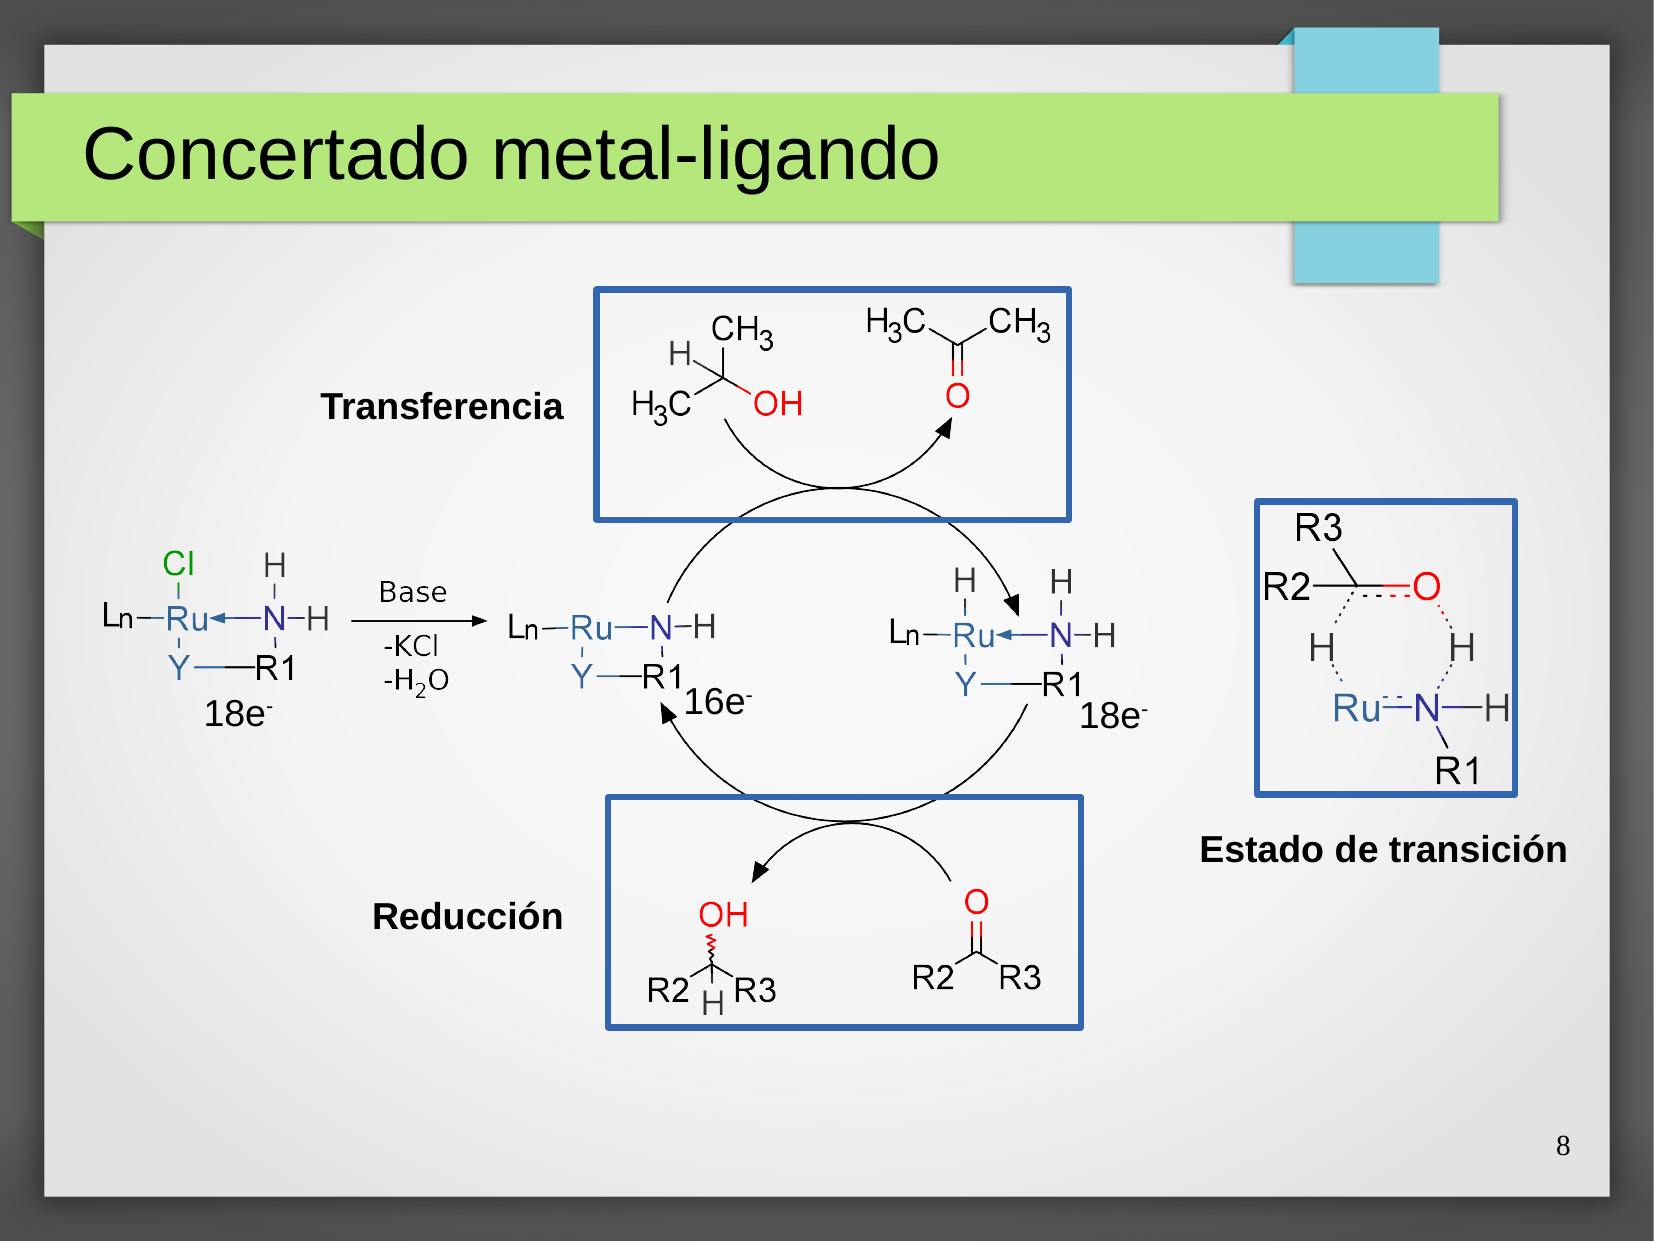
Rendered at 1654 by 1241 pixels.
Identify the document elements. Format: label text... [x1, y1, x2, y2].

text_box Reducción [357, 888, 579, 945]
title Concertado metal-ligando [82, 94, 1264, 213]
text_box Transferencia [305, 377, 579, 435]
text_box Estado de transición [1184, 820, 1584, 878]
text_box 18e- [188, 685, 289, 742]
text_box 16e- [668, 673, 768, 731]
text_box 18e- [1064, 687, 1164, 745]
picture [0, 0, 1654, 1241]
